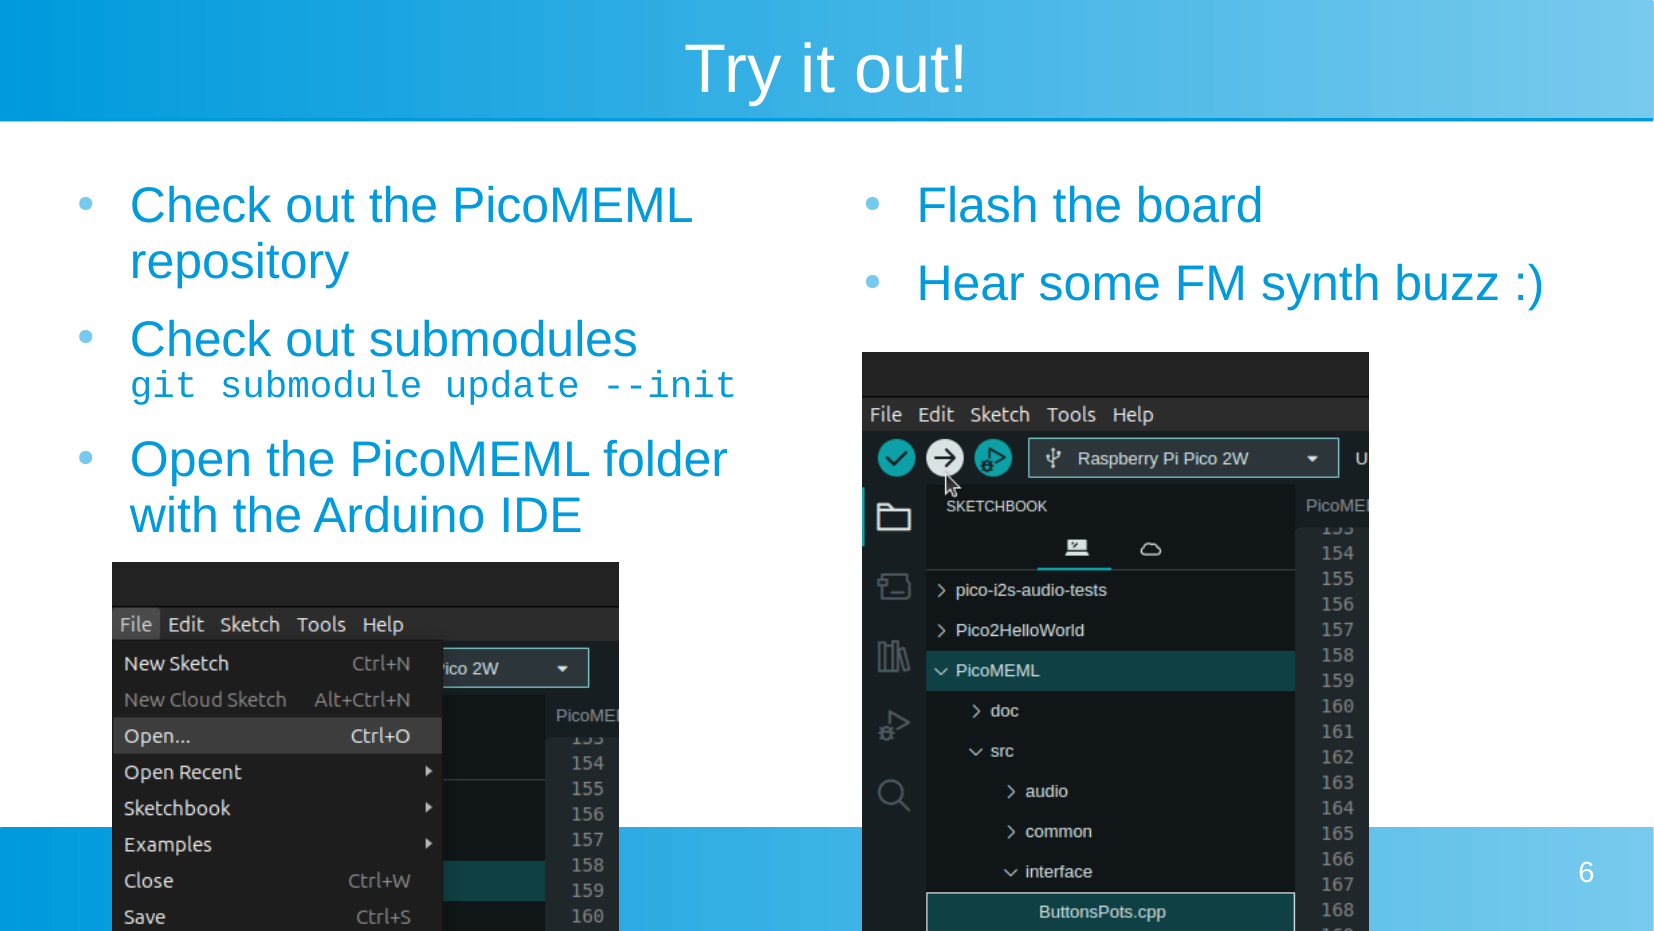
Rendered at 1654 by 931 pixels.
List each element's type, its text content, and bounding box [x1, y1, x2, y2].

title Try it out! [59, 29, 1595, 108]
list Check out the PicoMEML repository Check out submodules git submodule update --init Open the PicoMEML folder with the Arduino IDE [59, 177, 809, 768]
picture [112, 562, 619, 931]
picture [862, 352, 1369, 931]
list Flash the board Hear some FM synth buzz :) [845, 177, 1596, 768]
